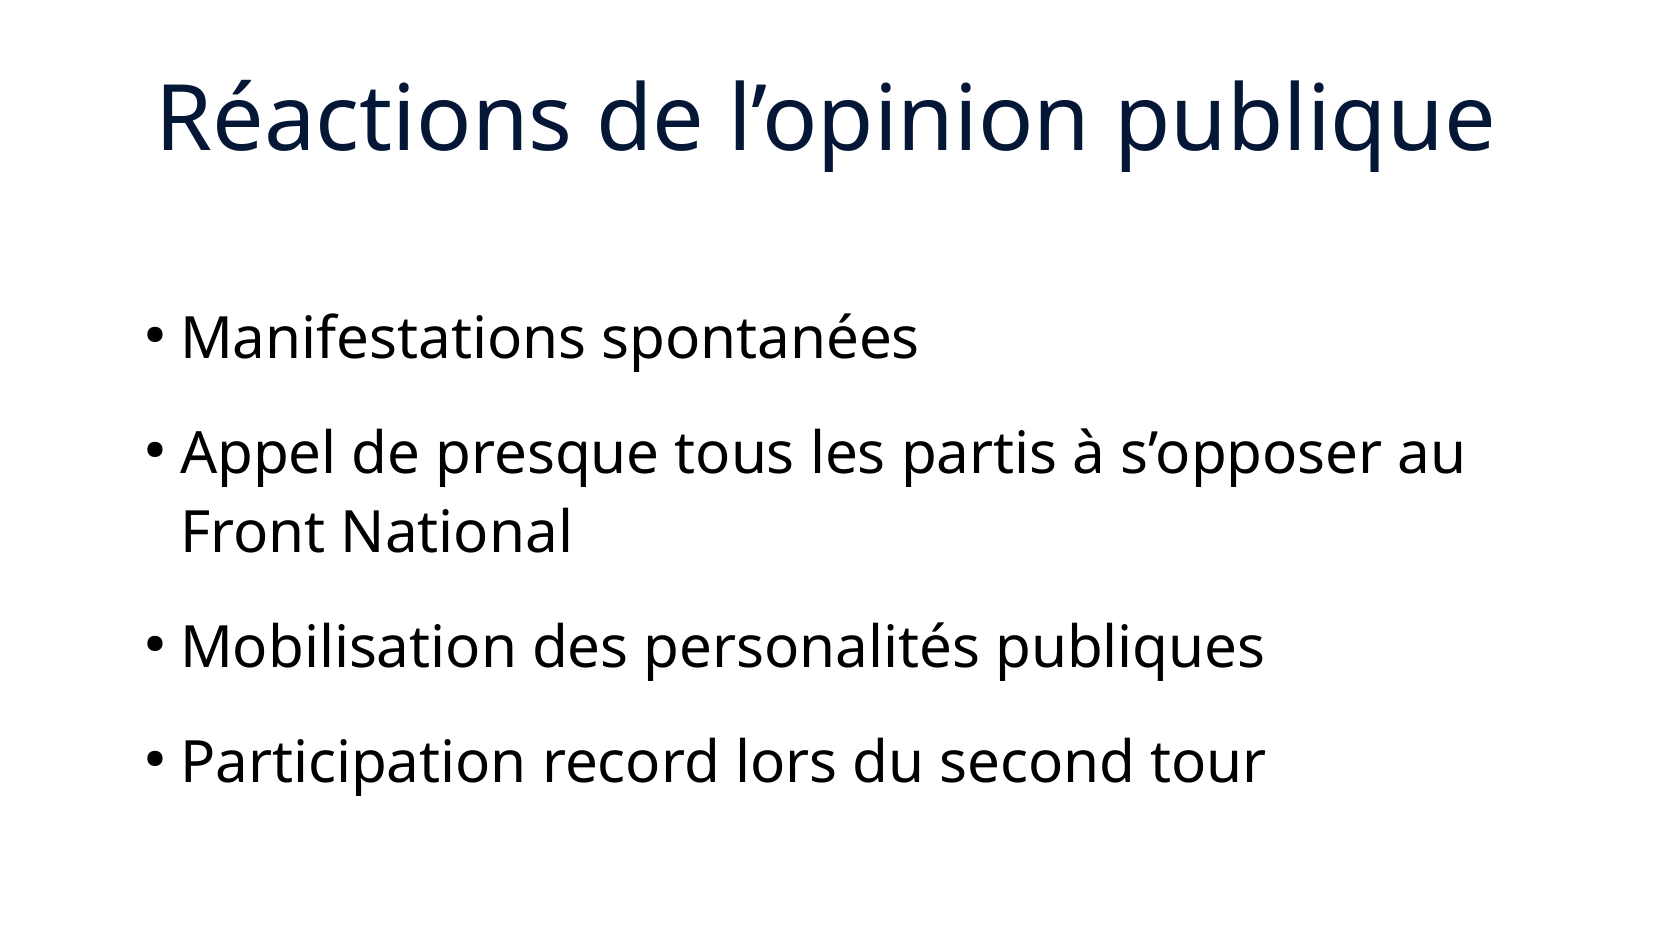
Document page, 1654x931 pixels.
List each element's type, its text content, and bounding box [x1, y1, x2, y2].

title Réactions de l’opinion publique [82, 37, 1571, 193]
text_box Manifestations spontanées Appel de presque tous les partis à s’opposer au Front National Mobilisation des personalités publiques Participation record lors du second tour [129, 289, 1518, 733]
